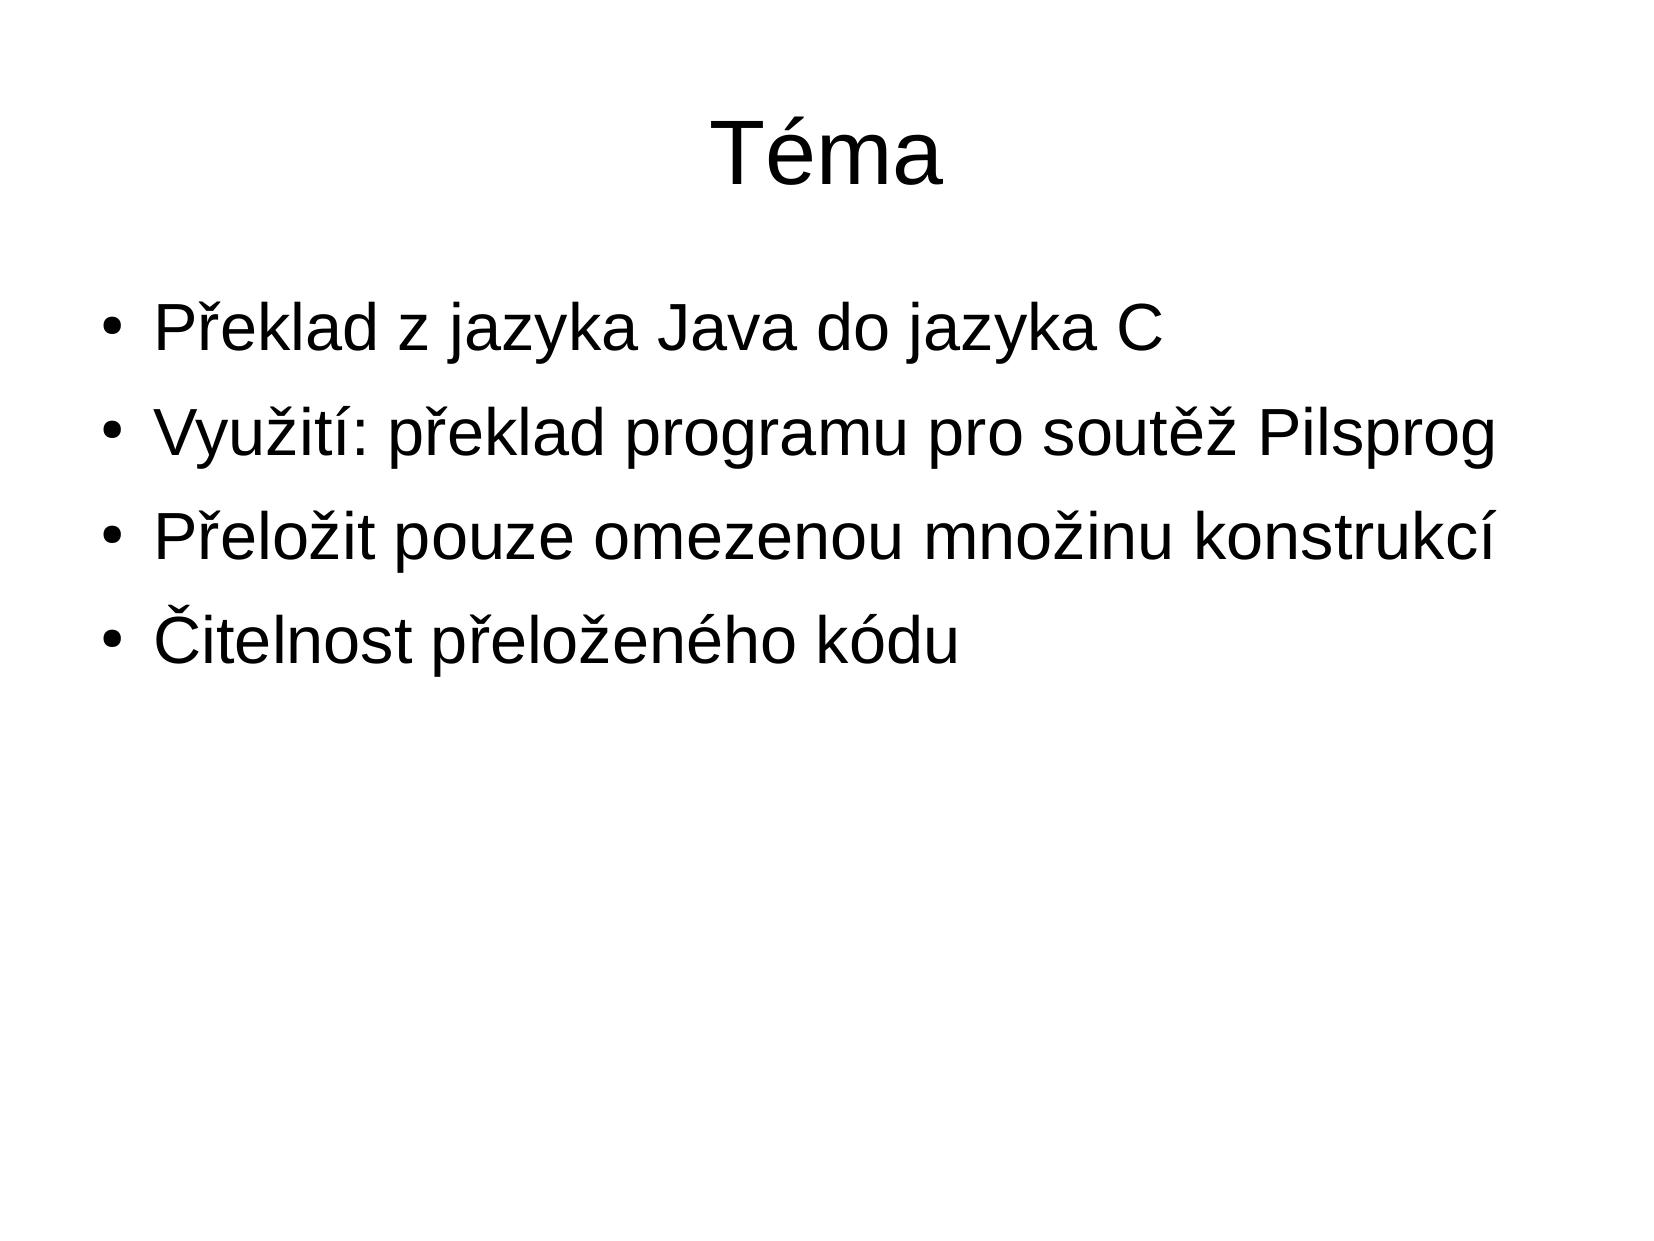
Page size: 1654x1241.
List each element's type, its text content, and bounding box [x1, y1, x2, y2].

list Překlad z jazyka Java do jazyka C Využití: překlad programu pro soutěž Pilsprog Přeložit pouze omezenou množinu konstrukcí Čitelnost přeloženého kódu [82, 290, 1571, 1109]
title Téma [82, 49, 1571, 257]
